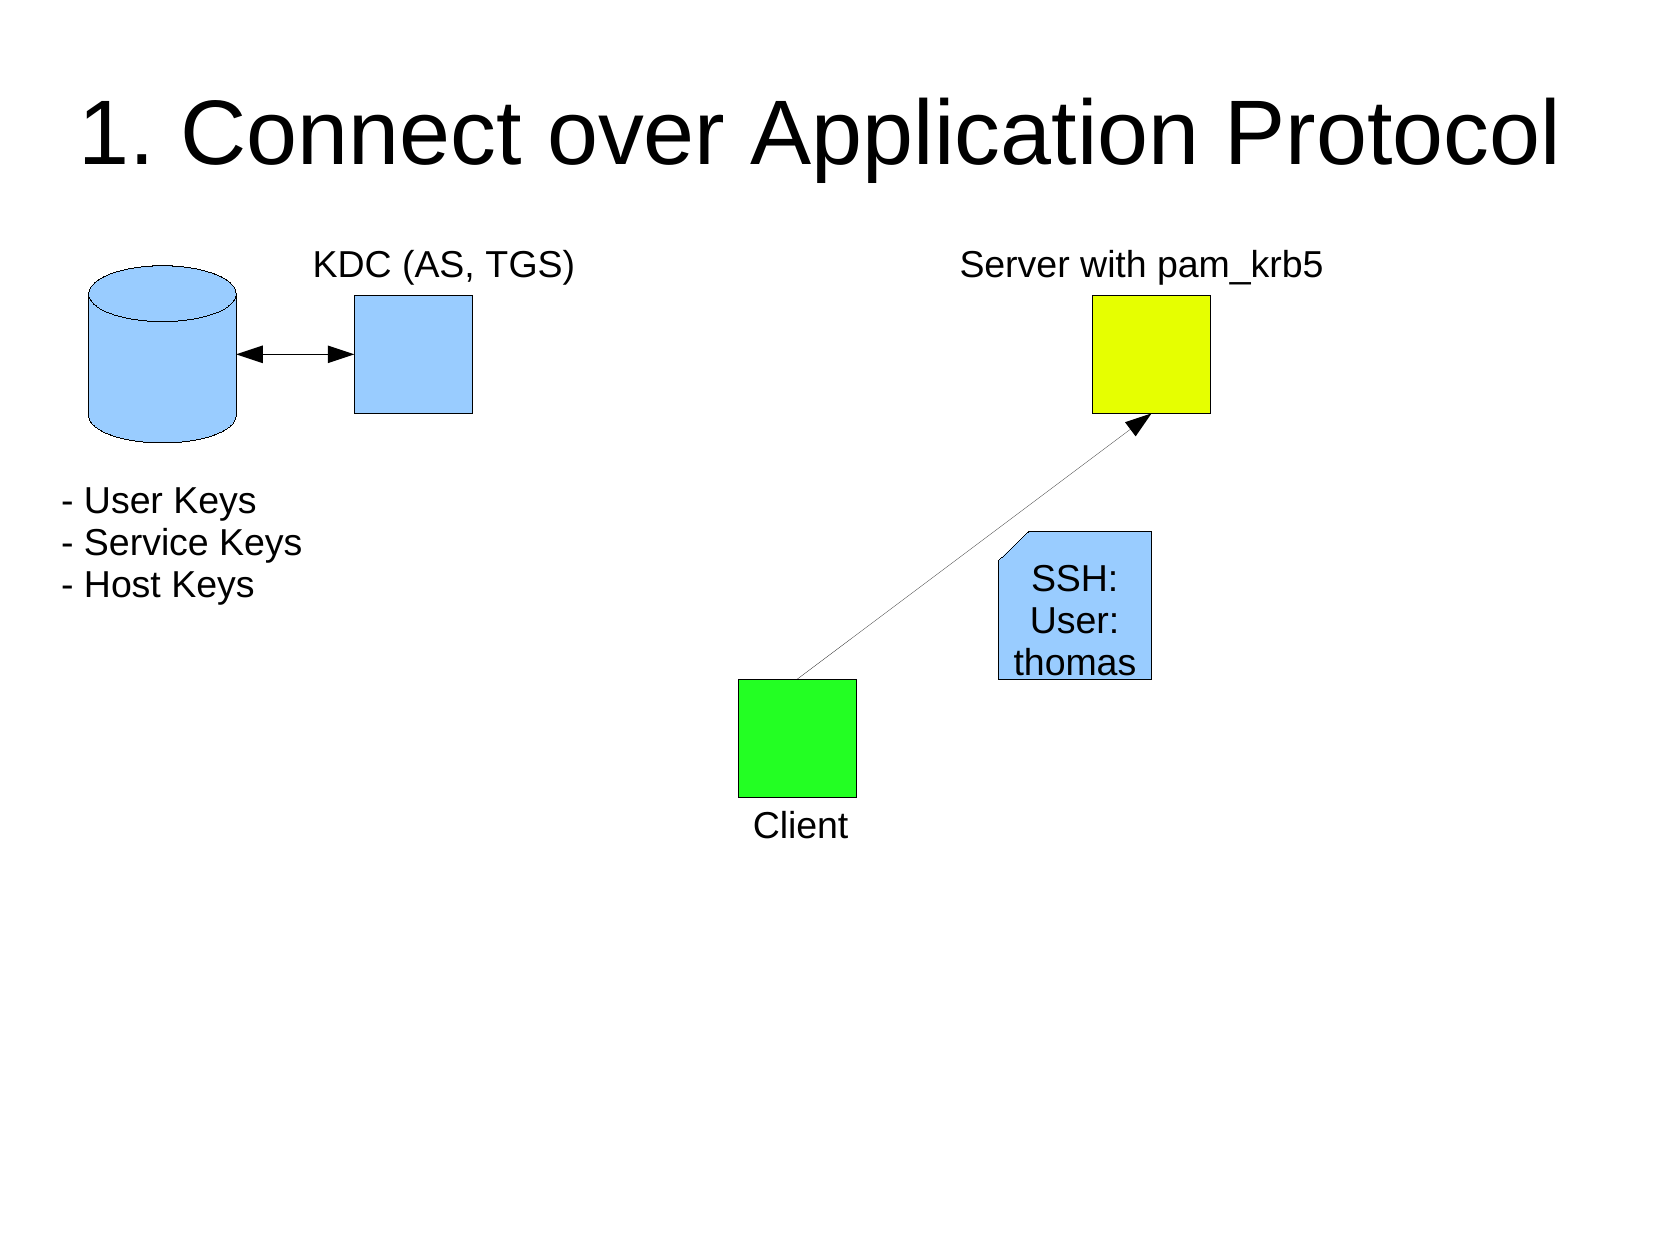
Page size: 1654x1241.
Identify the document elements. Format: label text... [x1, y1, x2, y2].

text_box SSH: User: thomas [998, 531, 1152, 680]
text_box [1092, 295, 1211, 414]
text_box [738, 679, 857, 797]
text_box Client [738, 797, 886, 855]
text_box - User Keys - Service Keys - Host Keys [46, 472, 314, 614]
text_box Server with pam_krb5 [944, 236, 1359, 294]
text_box [354, 295, 473, 414]
text_box [88, 265, 237, 443]
text_box KDC (AS, TGS) [297, 236, 585, 294]
title 1. Connect over Application Protocol [76, 29, 1565, 237]
